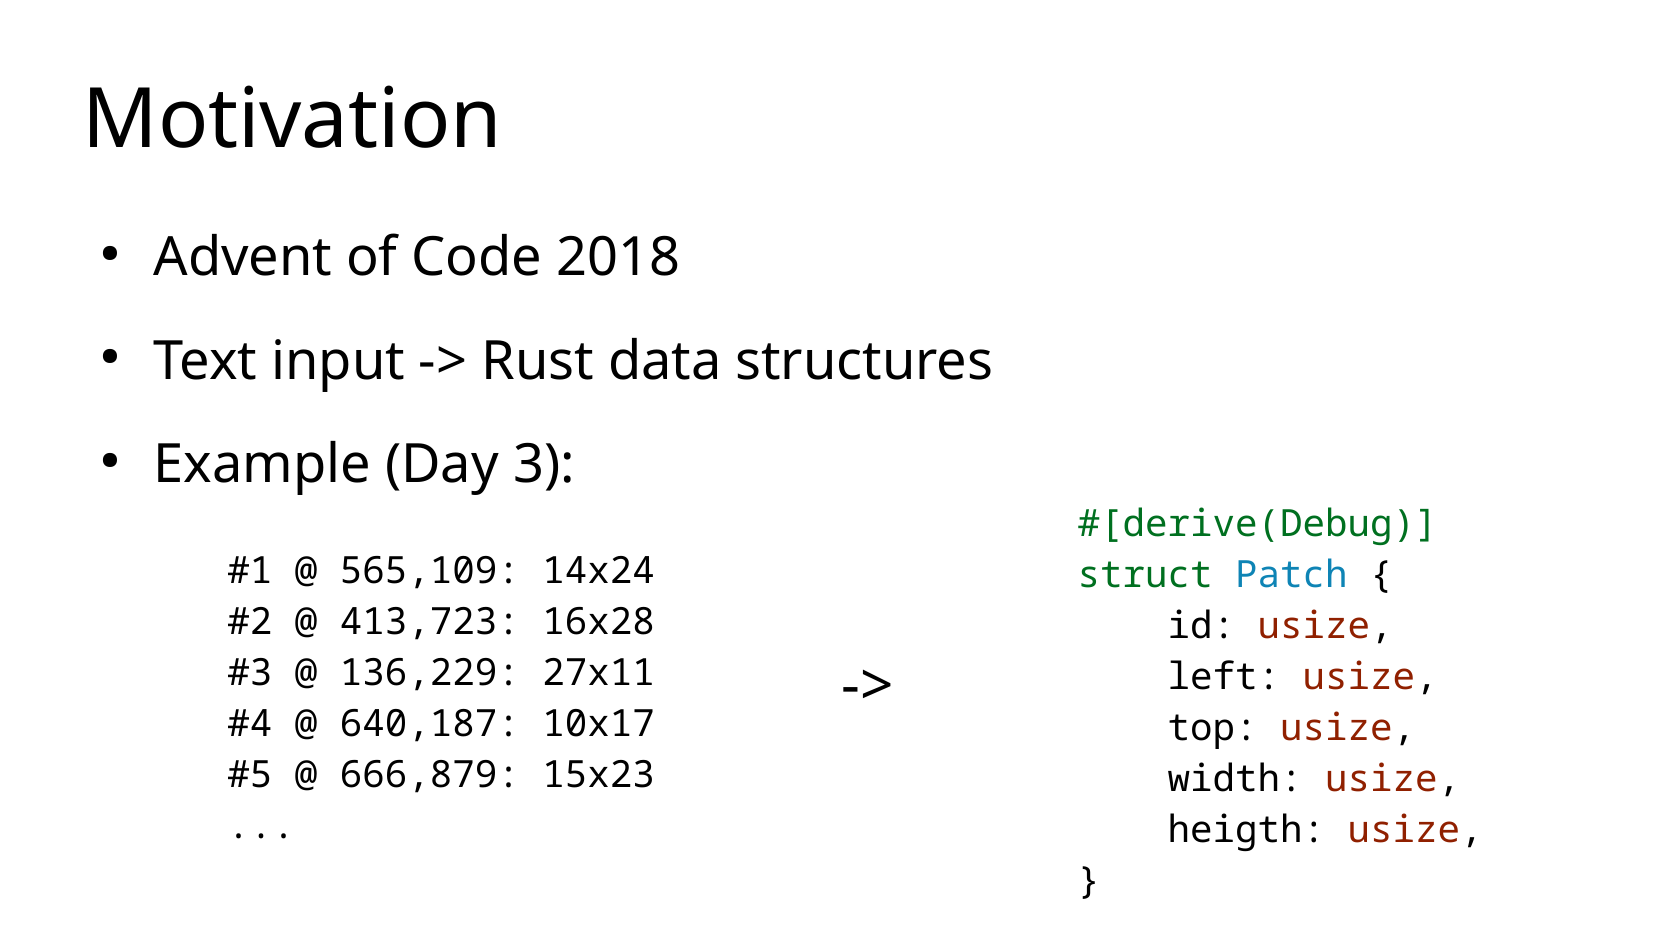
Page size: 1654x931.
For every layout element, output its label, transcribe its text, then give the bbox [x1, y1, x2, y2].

text_box #[derive(Debug)] struct Patch { id: usize, left: usize, top: usize, width: usize, heigth: usize, } [1062, 489, 1534, 872]
list Advent of Code 2018 Text input -> Rust data structures Example (Day 3): [82, 217, 1571, 758]
text_box #1 @ 565,109: 14x24 #2 @ 413,723: 16x28 #3 @ 136,229: 27x11 #4 @ 640,187: 10x17 #5 @ 666,879: 15x23 ... [212, 536, 680, 828]
title Motivation [82, 37, 1571, 193]
text_box -> [826, 636, 910, 721]
